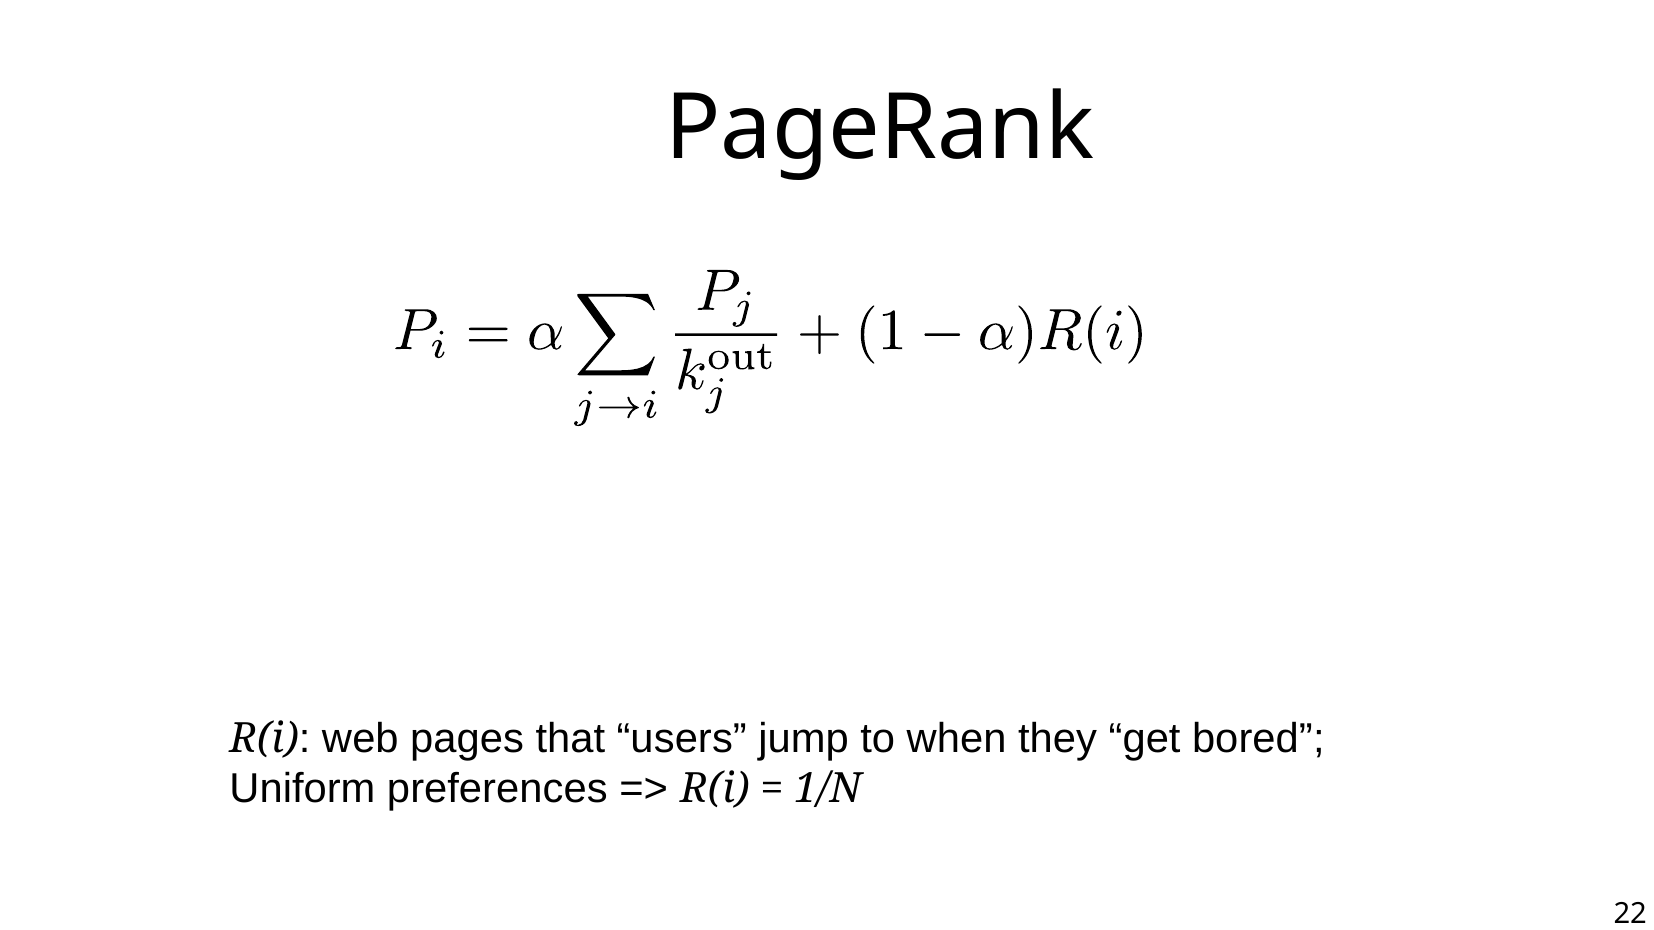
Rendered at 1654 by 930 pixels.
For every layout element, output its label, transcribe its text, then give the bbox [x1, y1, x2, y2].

title PageRank [615, 18, 1138, 226]
text_box R(i): web pages that “users” jump to when they “get bored”; Uniform preferences => R(i) = 1/N [214, 702, 1340, 819]
text_box [392, 269, 1148, 427]
